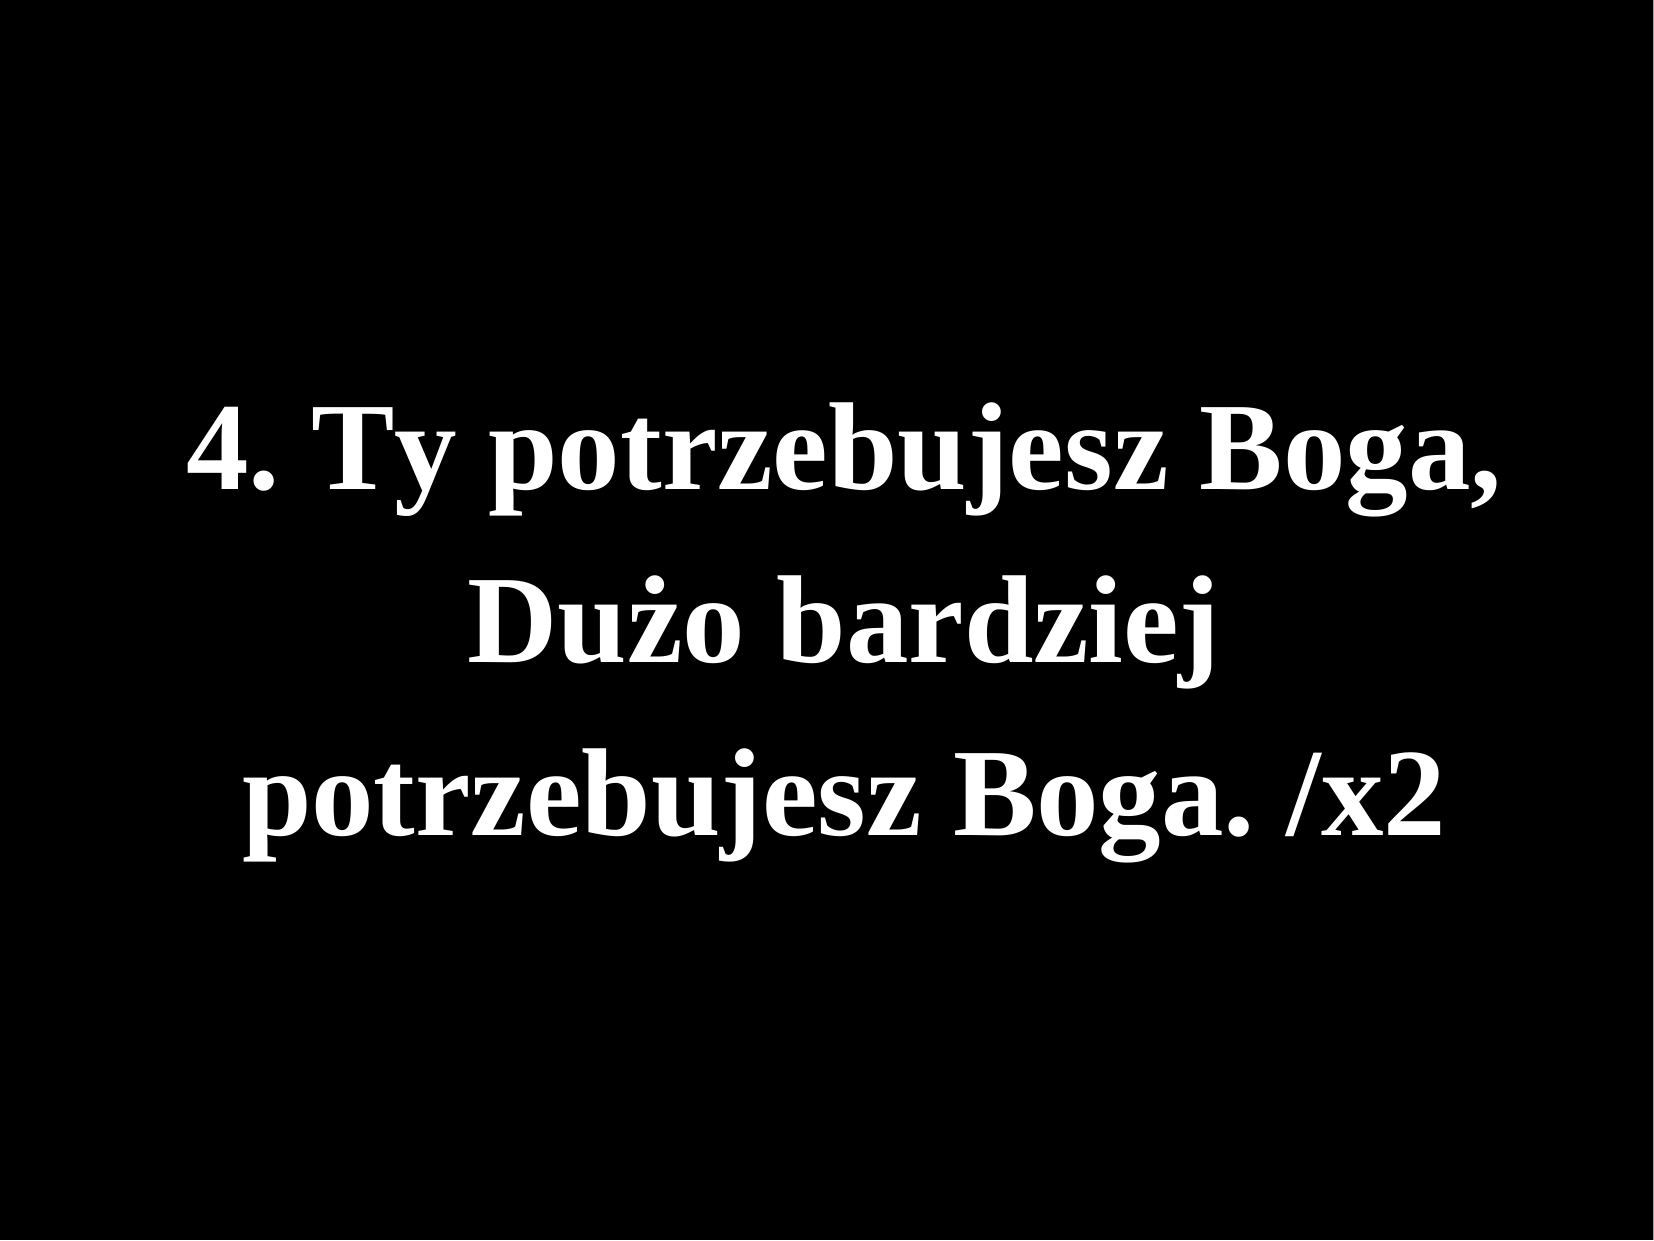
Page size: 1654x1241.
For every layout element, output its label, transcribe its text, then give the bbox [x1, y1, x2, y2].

subtitle 4. Ty potrzebujesz Boga, ppp Dużo bardziej ppp potrzebujesz Boga. /x2 [0, 0, 1654, 1241]
